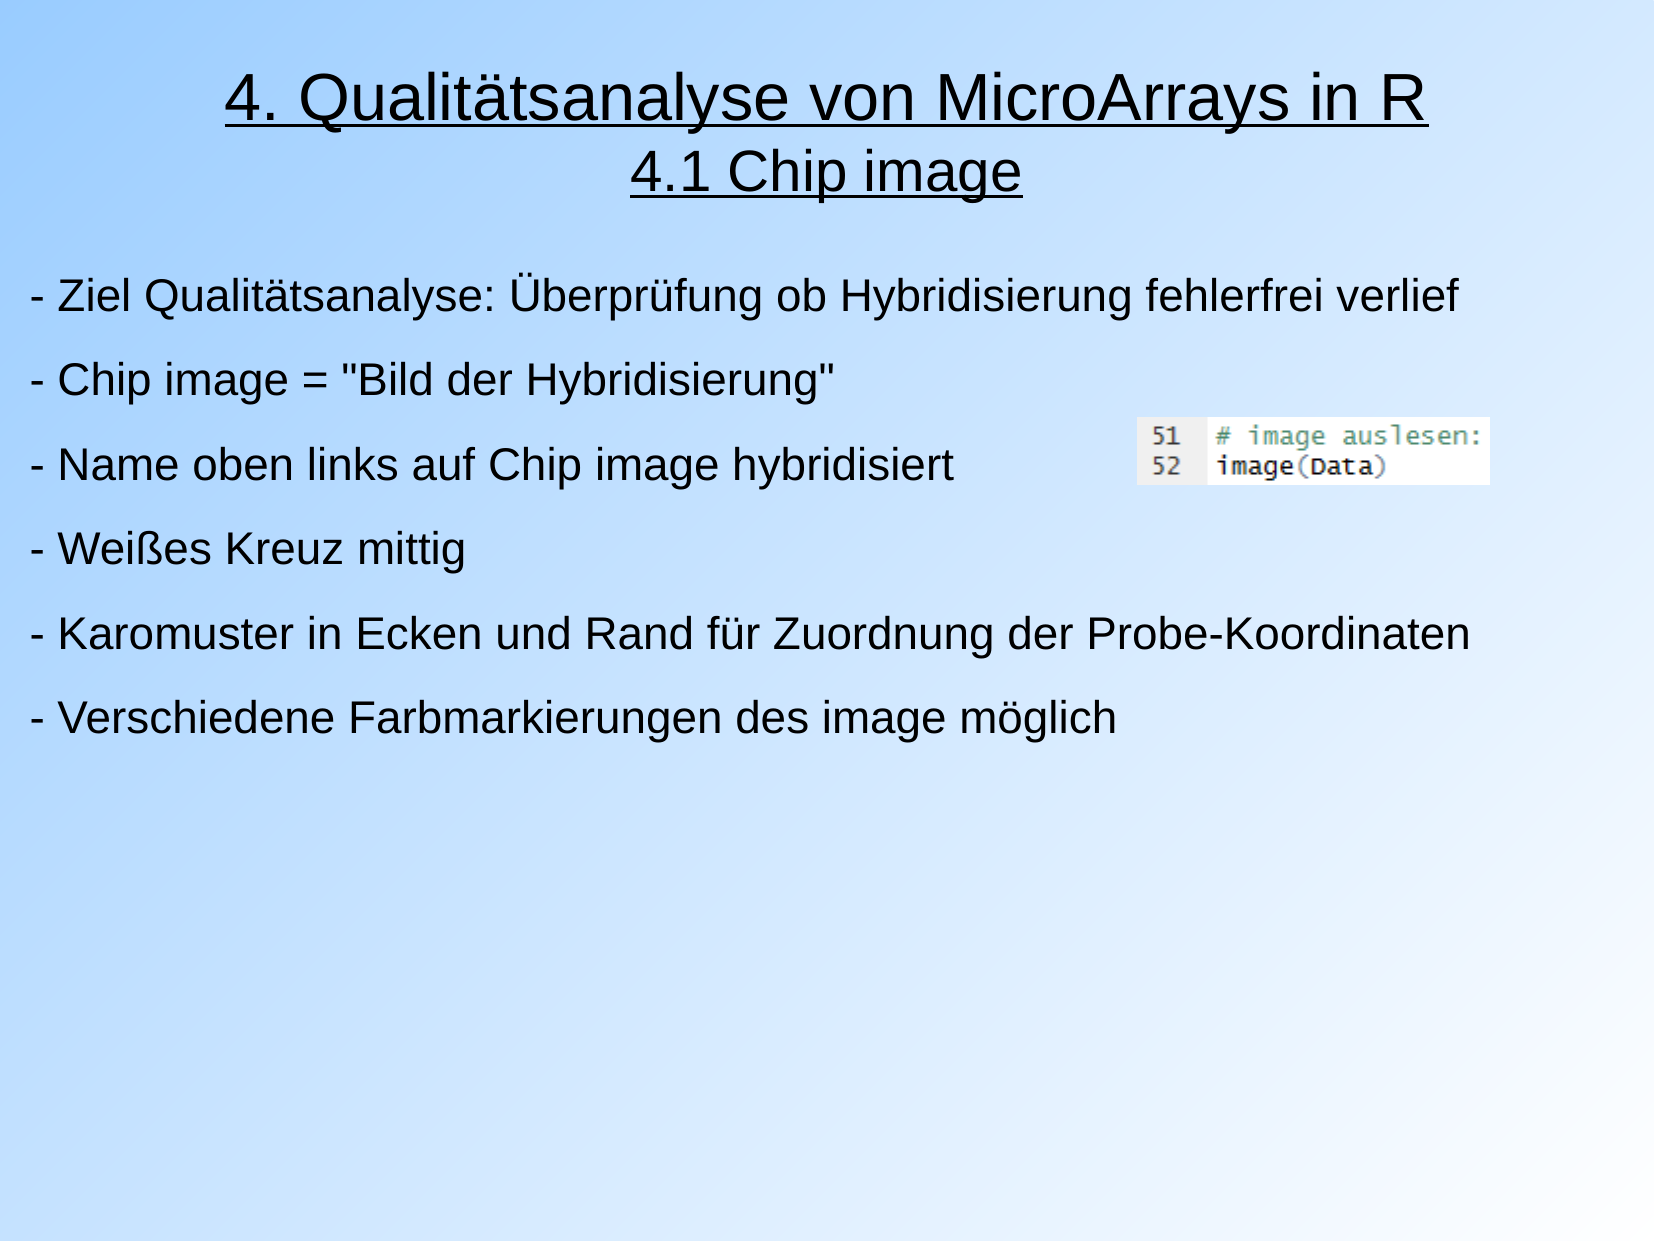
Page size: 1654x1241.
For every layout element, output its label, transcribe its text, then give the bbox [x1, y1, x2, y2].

picture [1137, 417, 1490, 485]
list - Ziel Qualitätsanalyse: Überprüfung ob Hybridisierung fehlerfrei verlief - Chip image = "Bild der Hybridisierung" - Name oben links auf Chip image hybridisiert - Weißes Kreuz mittig - Karomuster in Ecken und Rand für Zuordnung der Probe-Koordinaten - Verschiedene Farbmarkierungen des image möglich [29, 265, 1625, 1241]
title 4. Qualitätsanalyse von MicroArrays in R 4.1 Chip image [0, 0, 1654, 257]
